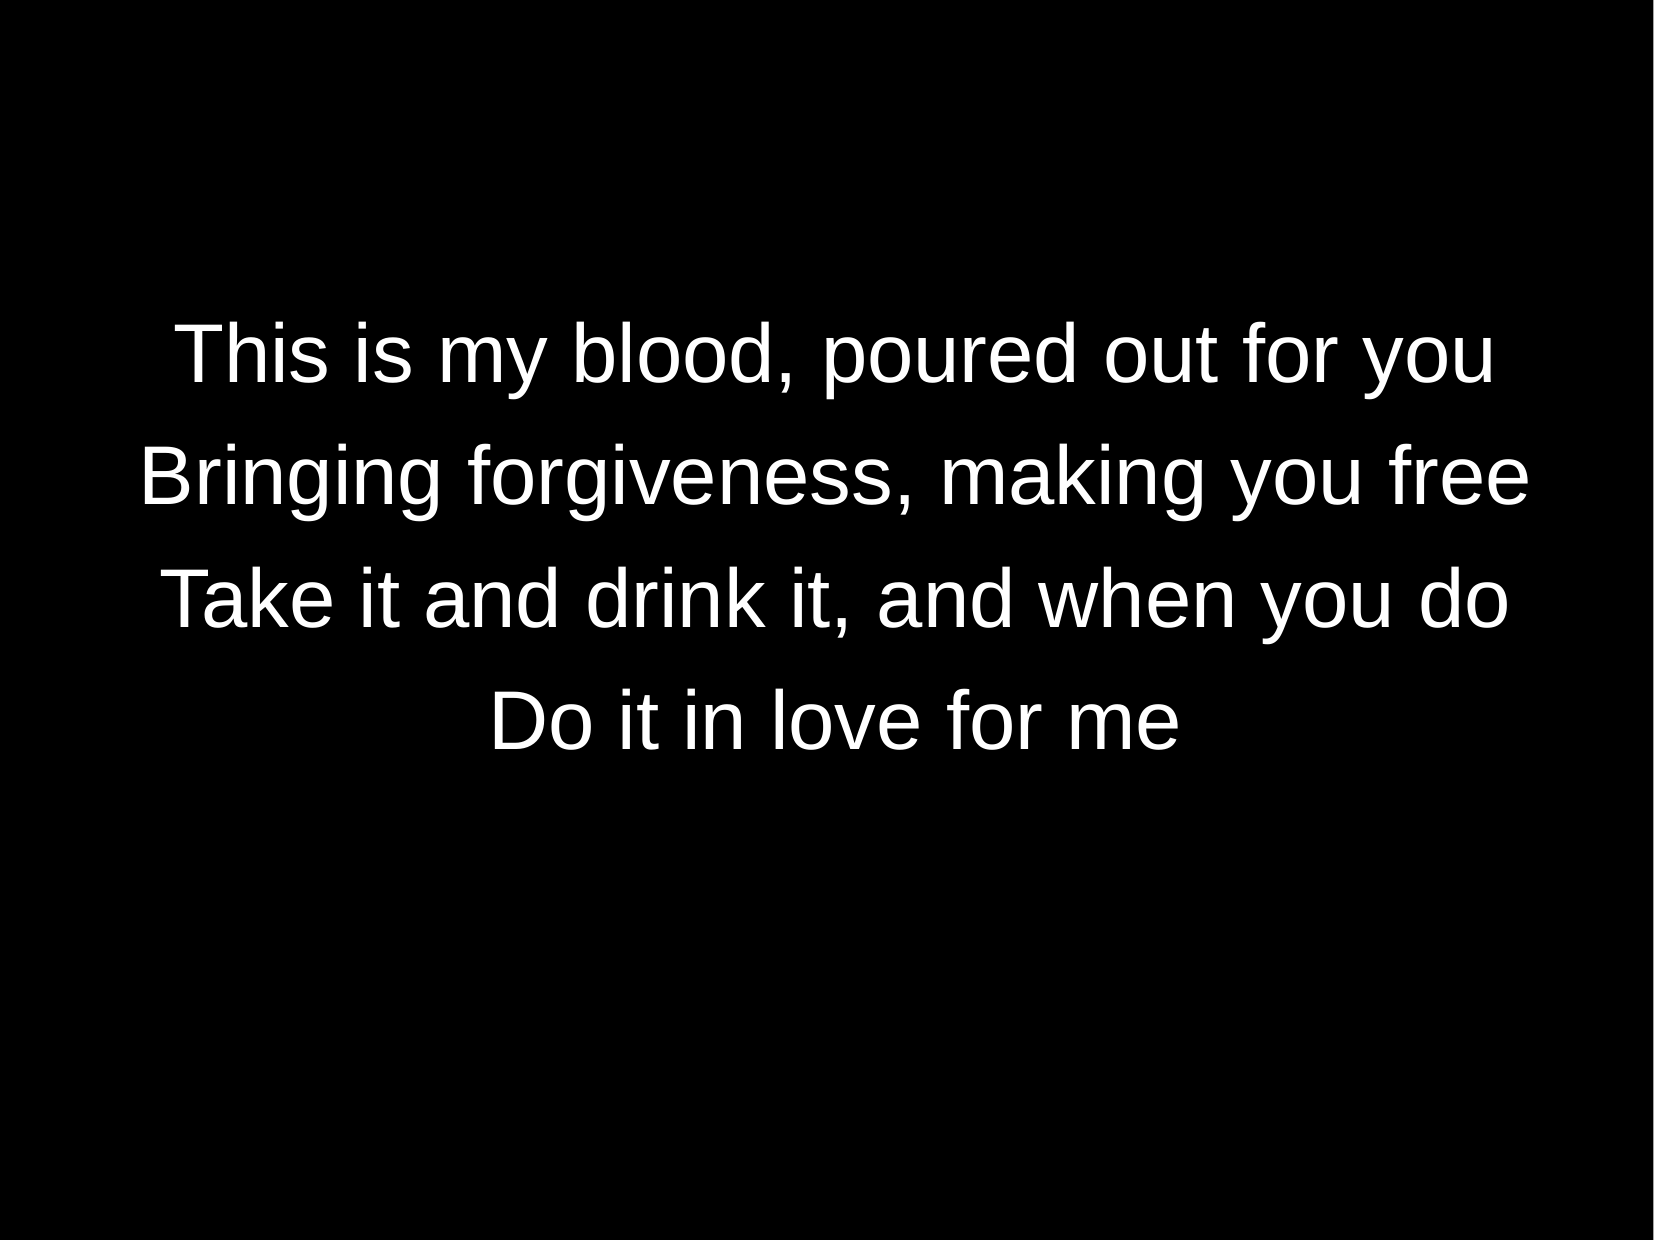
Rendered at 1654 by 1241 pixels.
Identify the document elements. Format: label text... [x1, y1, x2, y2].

list This is my blood, poured out for you Bringing forgiveness, making you free Take it and drink it, and when you do Do it in love for me [0, 307, 1654, 1027]
